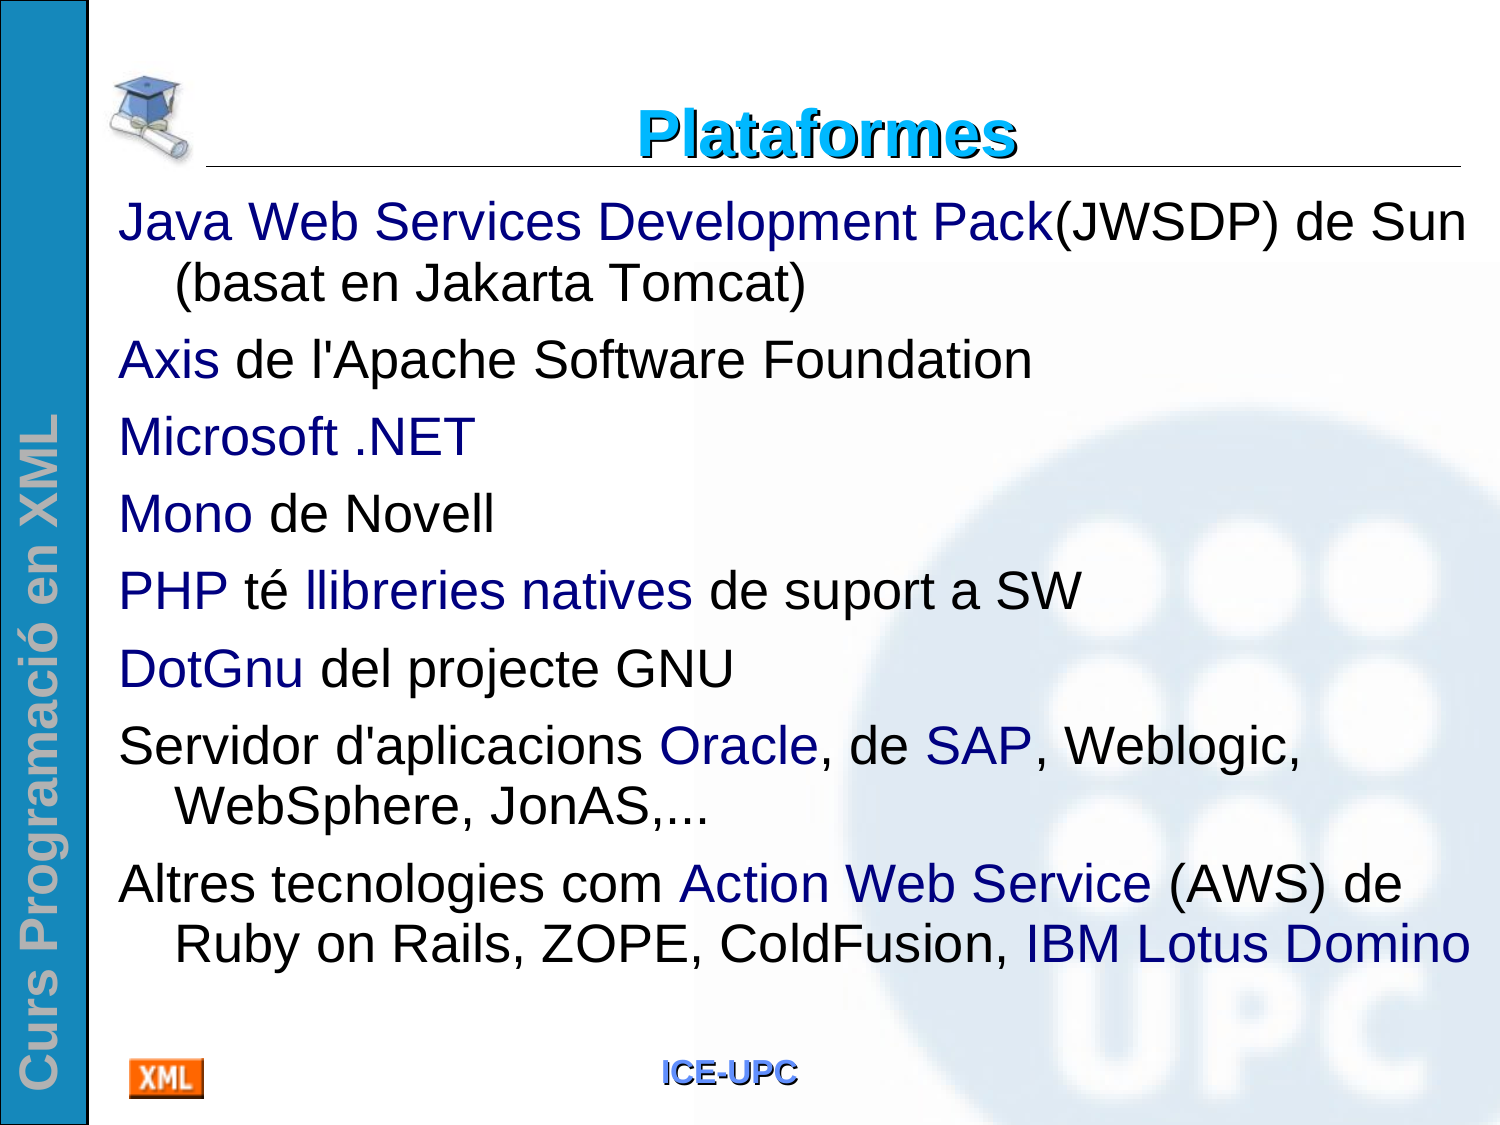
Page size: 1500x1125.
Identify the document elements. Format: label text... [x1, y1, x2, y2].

picture [694, 262, 1500, 1125]
picture [129, 1058, 204, 1099]
picture [93, 61, 206, 174]
title Plataformes [206, 88, 1447, 178]
list Java Web Services Development Pack(JWSDP) de Sun (basat en Jakarta Tomcat) Axis de l'Apache Software Foundation Microsoft .NET Mono de Novell PHP té llibreries natives de suport a SW DotGnu del projecte GNU Servidor d'aplicacions Oracle, de SAP, Weblogic, WebSphere, JonAS,... Altres tecnologies com Action Web Service (AWS) de Ruby on Rails, ZOPE, ColdFusion, IBM Lotus Domino [118, 191, 1477, 1049]
